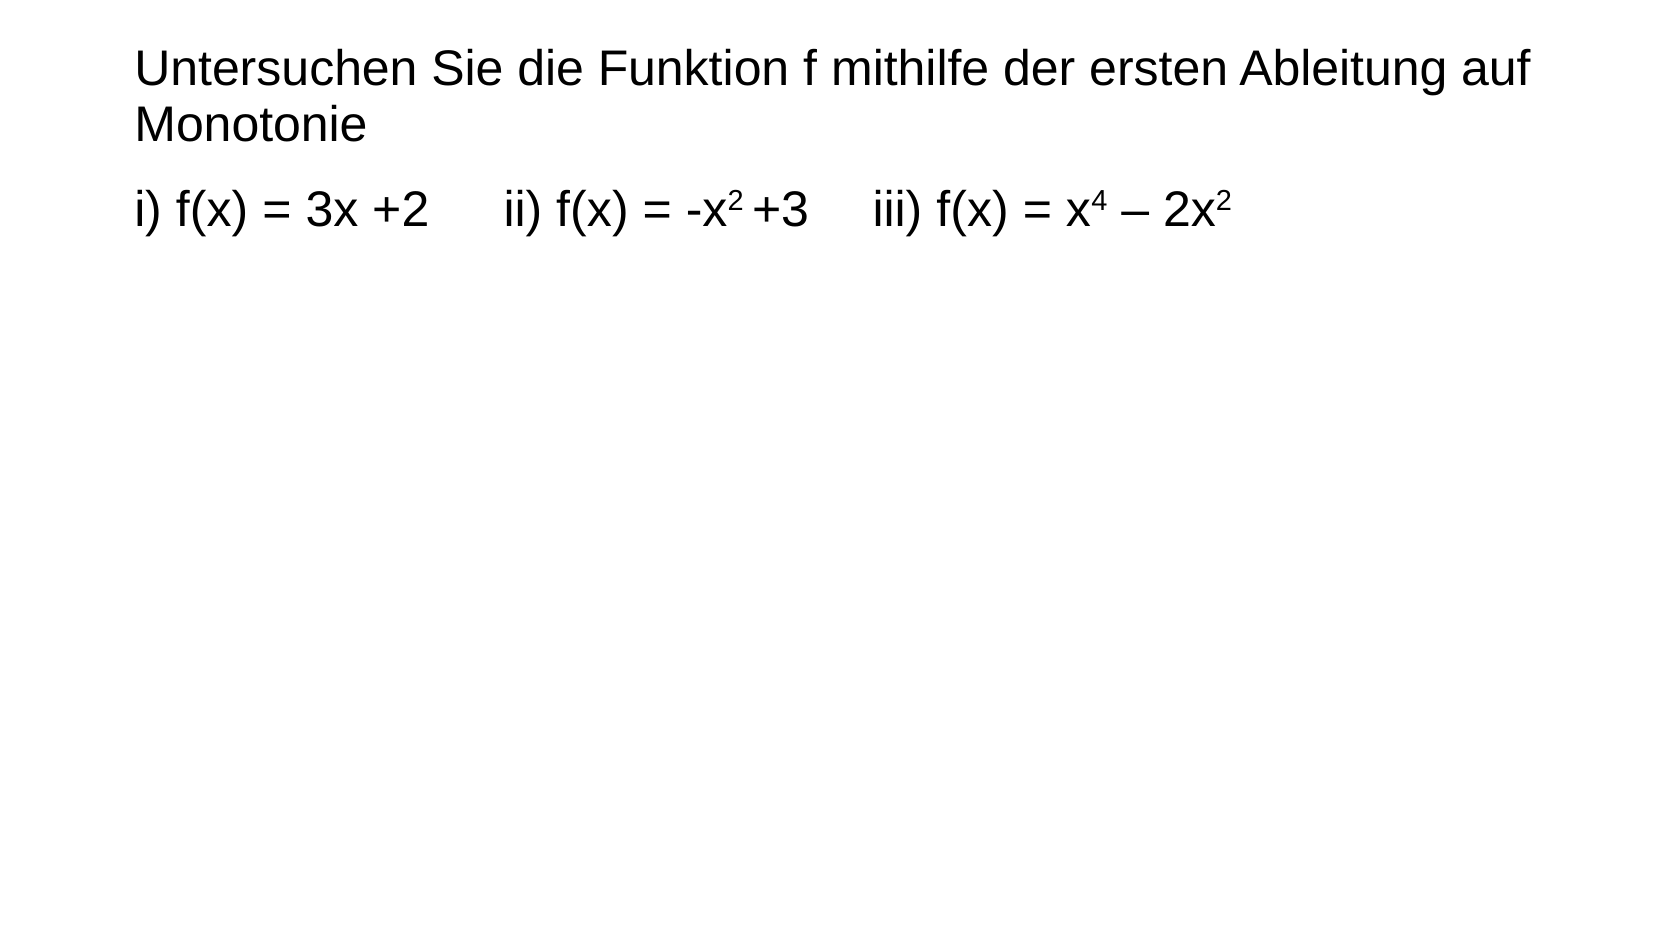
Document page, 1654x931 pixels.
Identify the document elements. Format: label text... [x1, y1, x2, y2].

list Untersuchen Sie die Funktion f mithilfe der ersten Ableitung auf Monotonie i) f(x) = 3x +2 ii) f(x) = -x2 +3 iii) f(x) = x4 – 2x2 [63, 40, 1552, 580]
